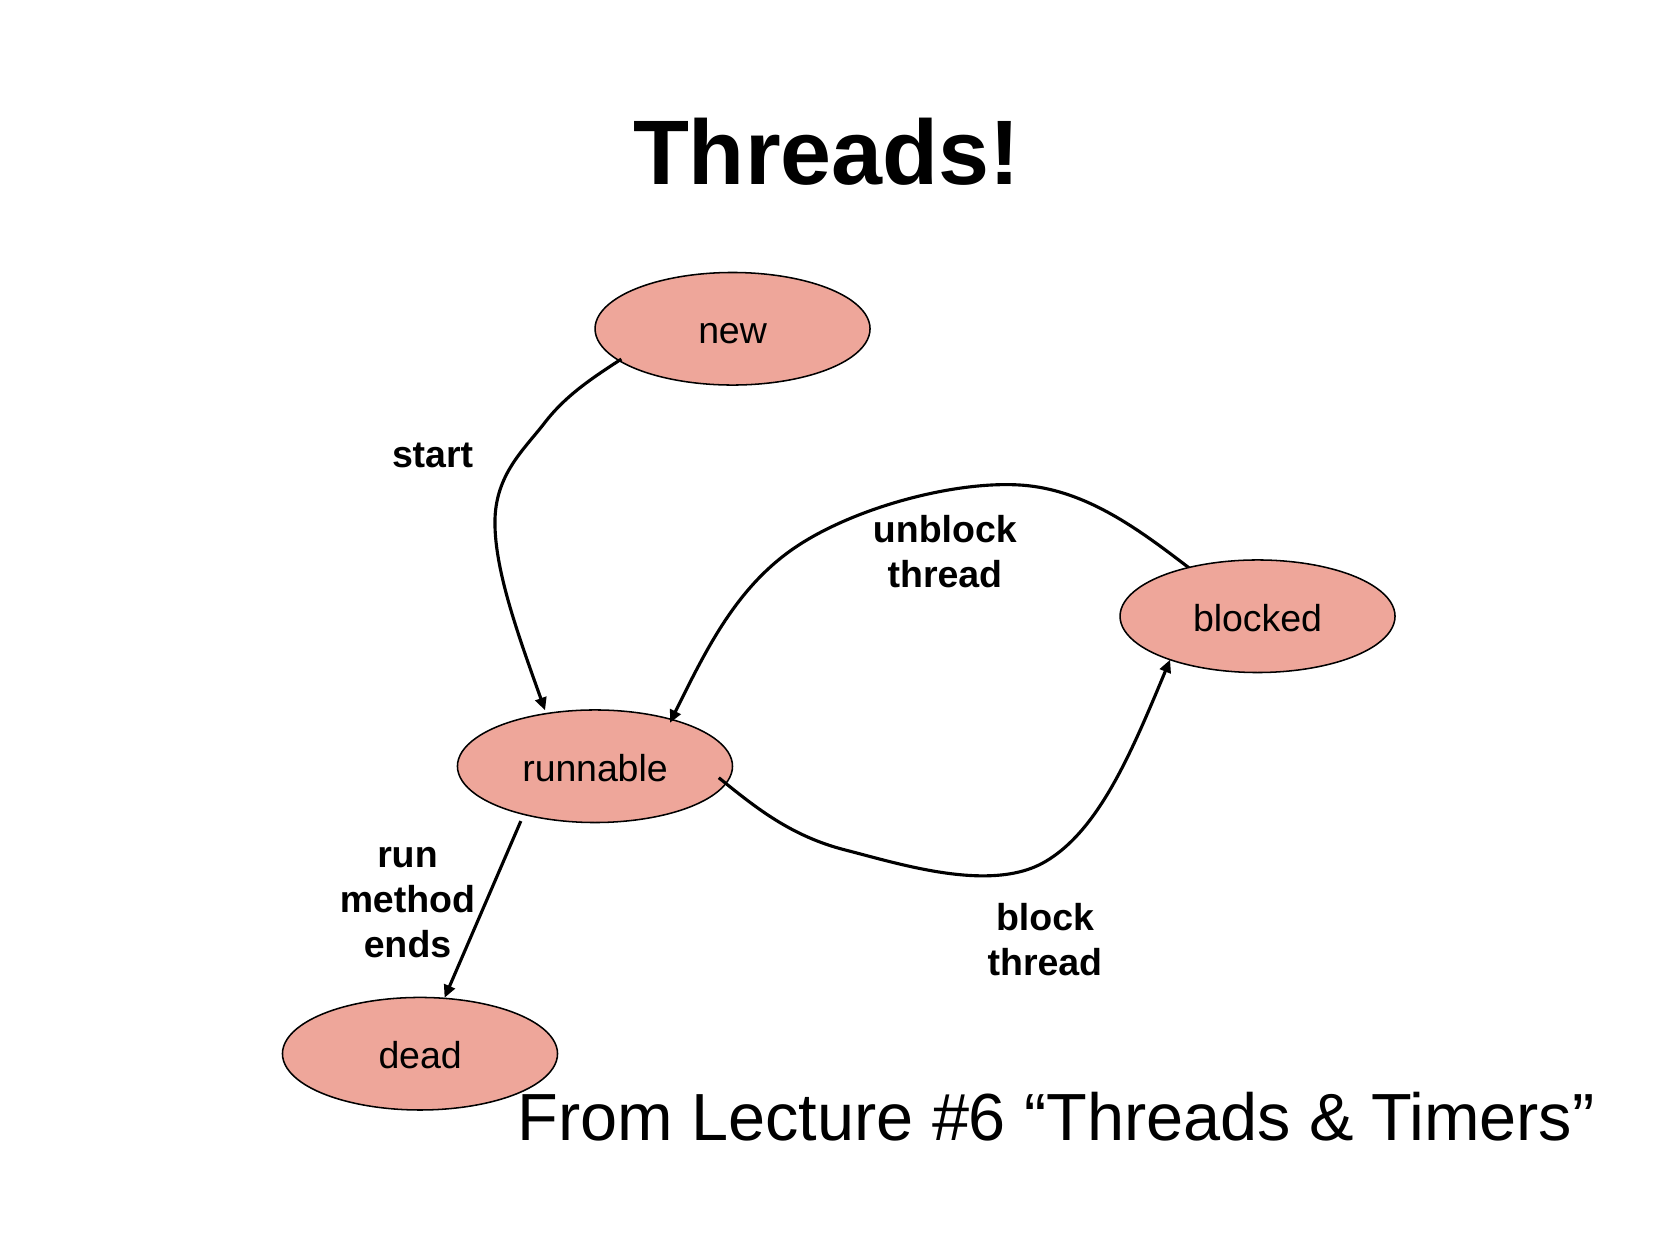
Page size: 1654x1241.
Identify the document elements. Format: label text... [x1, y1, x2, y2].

text_box new [595, 272, 871, 386]
text_box block thread [944, 884, 1146, 991]
title Threads! [82, 49, 1571, 257]
text_box run method ends [307, 822, 508, 973]
text_box start [345, 422, 521, 483]
text_box unblock thread [844, 497, 1046, 603]
text_box dead [282, 997, 558, 1111]
list From Lecture #6 “Threads & Timers” [446, 1080, 1654, 1241]
text_box runnable [457, 709, 733, 823]
text_box blocked [1120, 559, 1396, 673]
